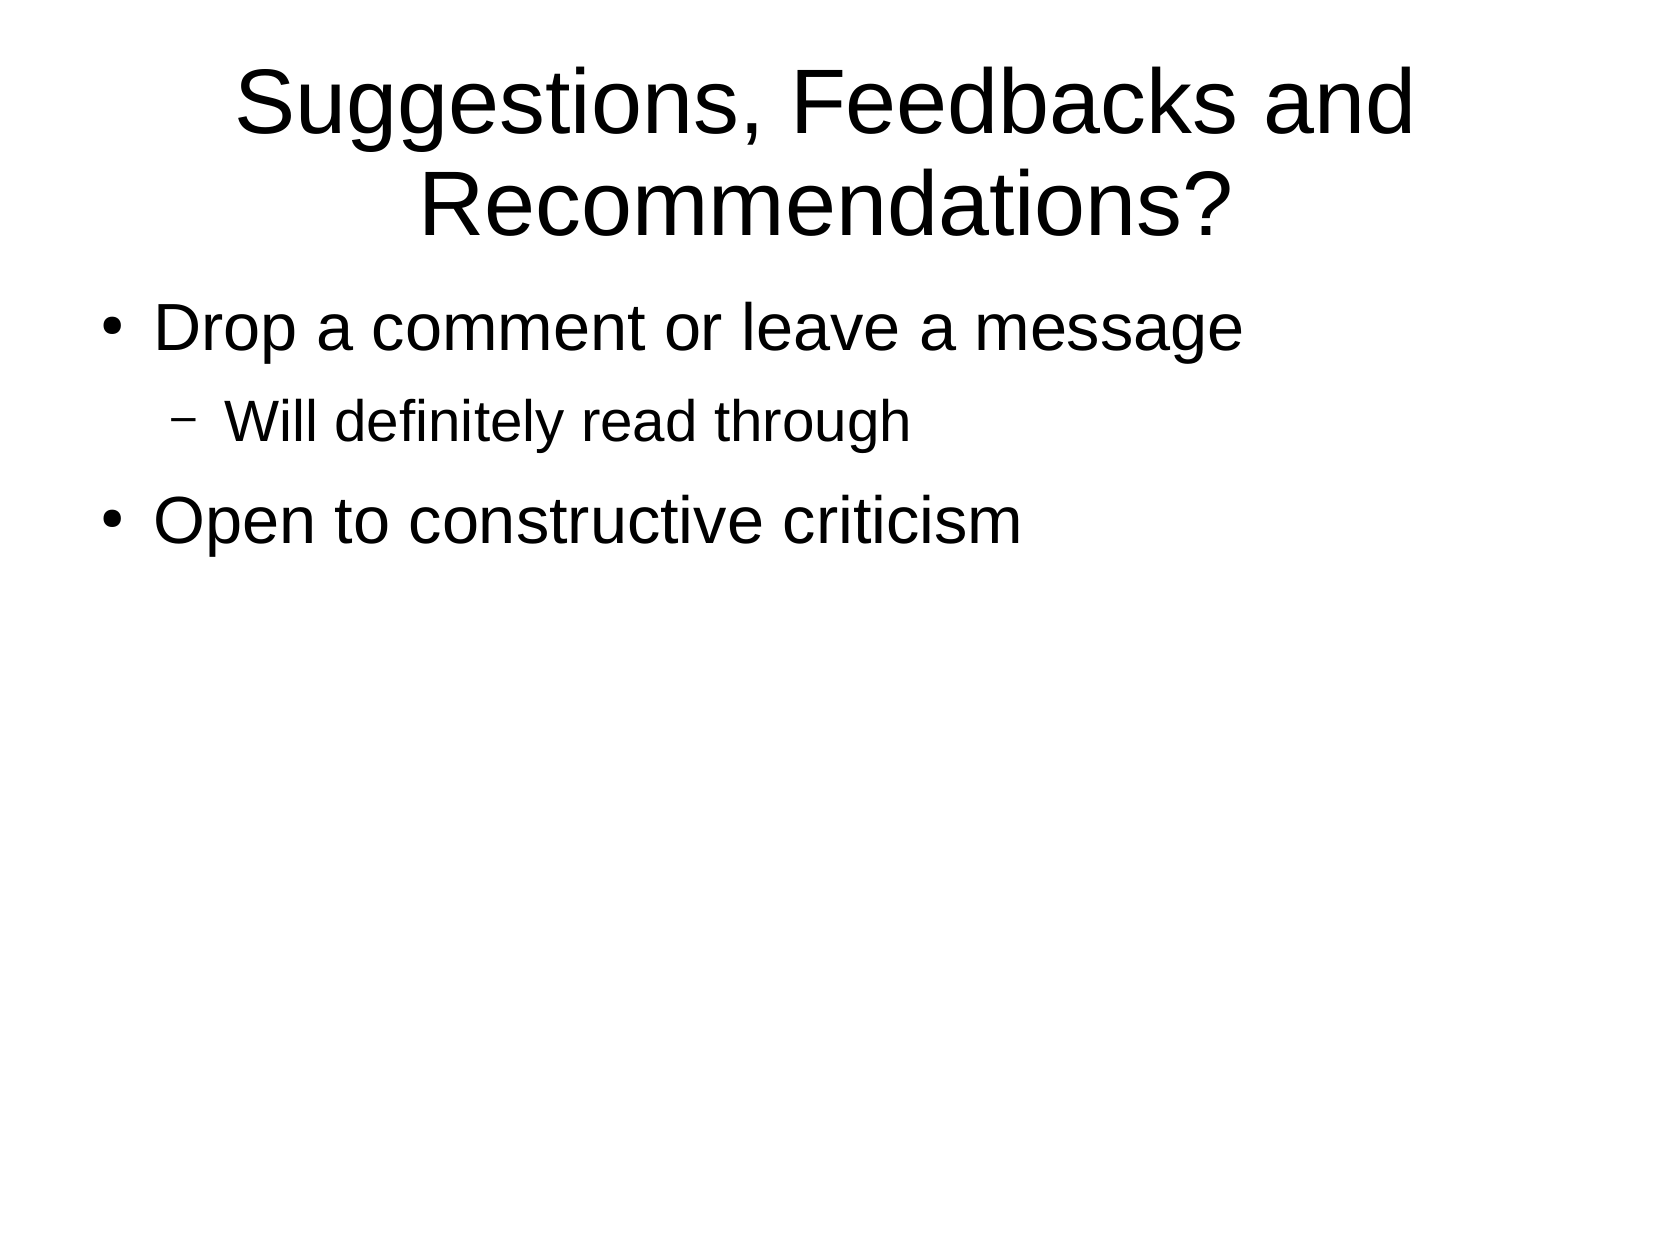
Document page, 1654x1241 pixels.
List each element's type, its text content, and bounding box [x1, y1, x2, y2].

title Suggestions, Feedbacks and Recommendations? [82, 49, 1571, 257]
list Drop a comment or leave a message Will definitely read through Open to constructive criticism [82, 290, 1571, 1010]
